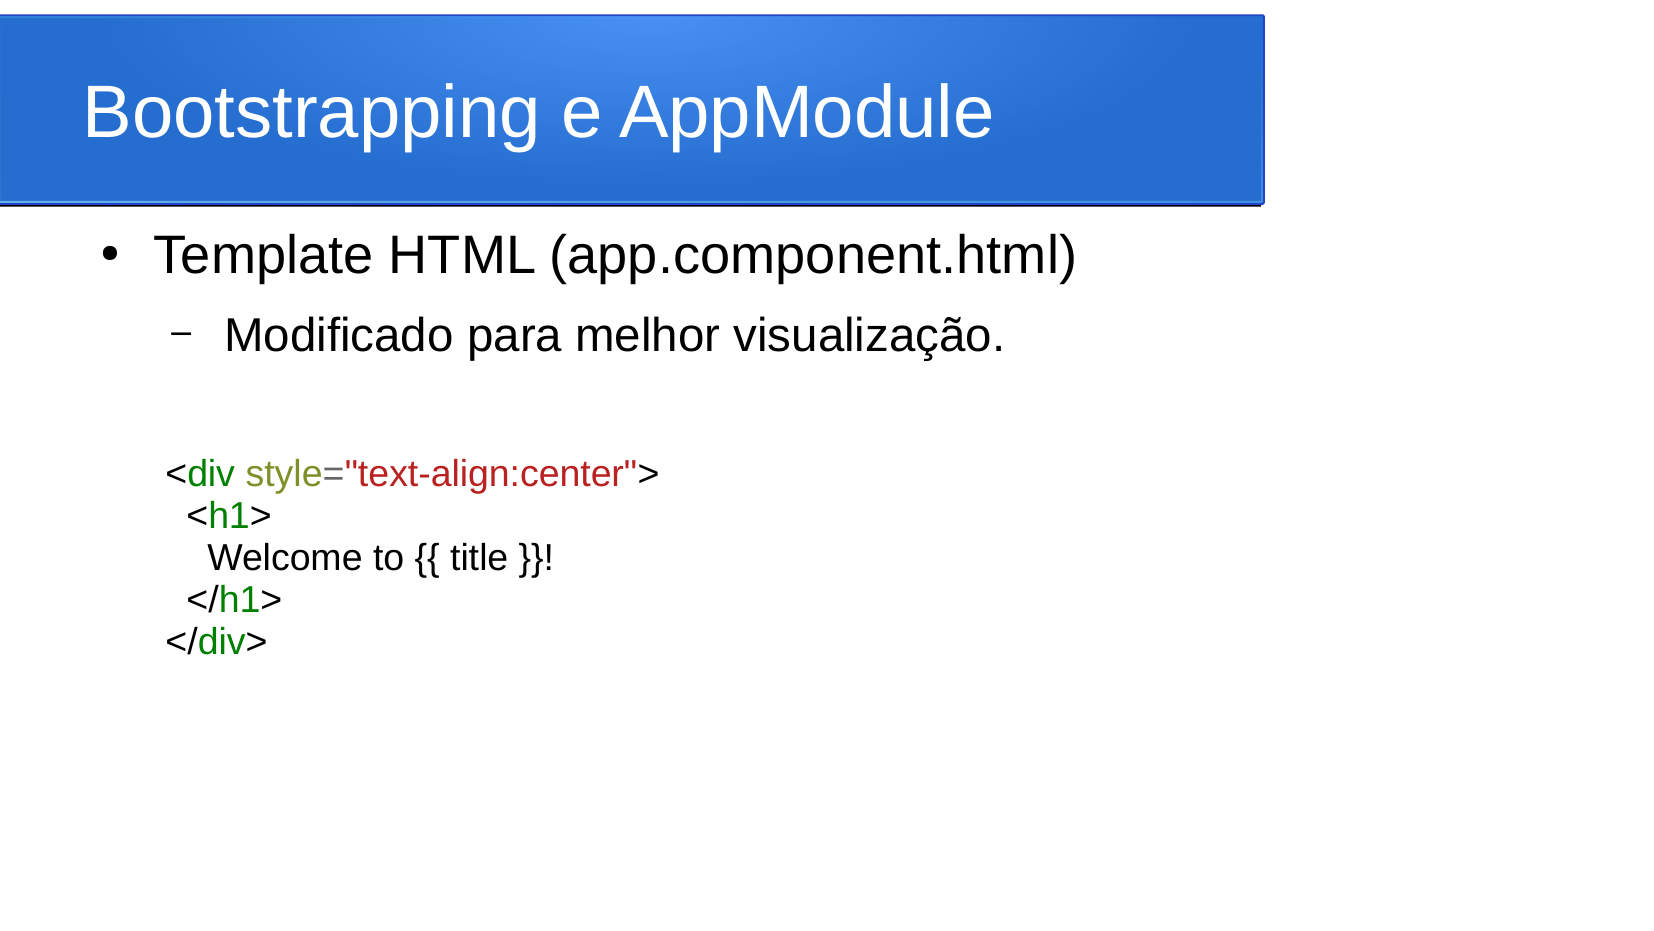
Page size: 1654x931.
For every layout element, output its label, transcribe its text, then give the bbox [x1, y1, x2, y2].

title Bootstrapping e AppModule [82, 35, 1235, 189]
text_box <div style="text-align:center"> <h1> Welcome to {{ title }}! </h1> </div> [165, 452, 886, 789]
list Template HTML (app.component.html) Modificado para melhor visualização. [82, 224, 1571, 764]
